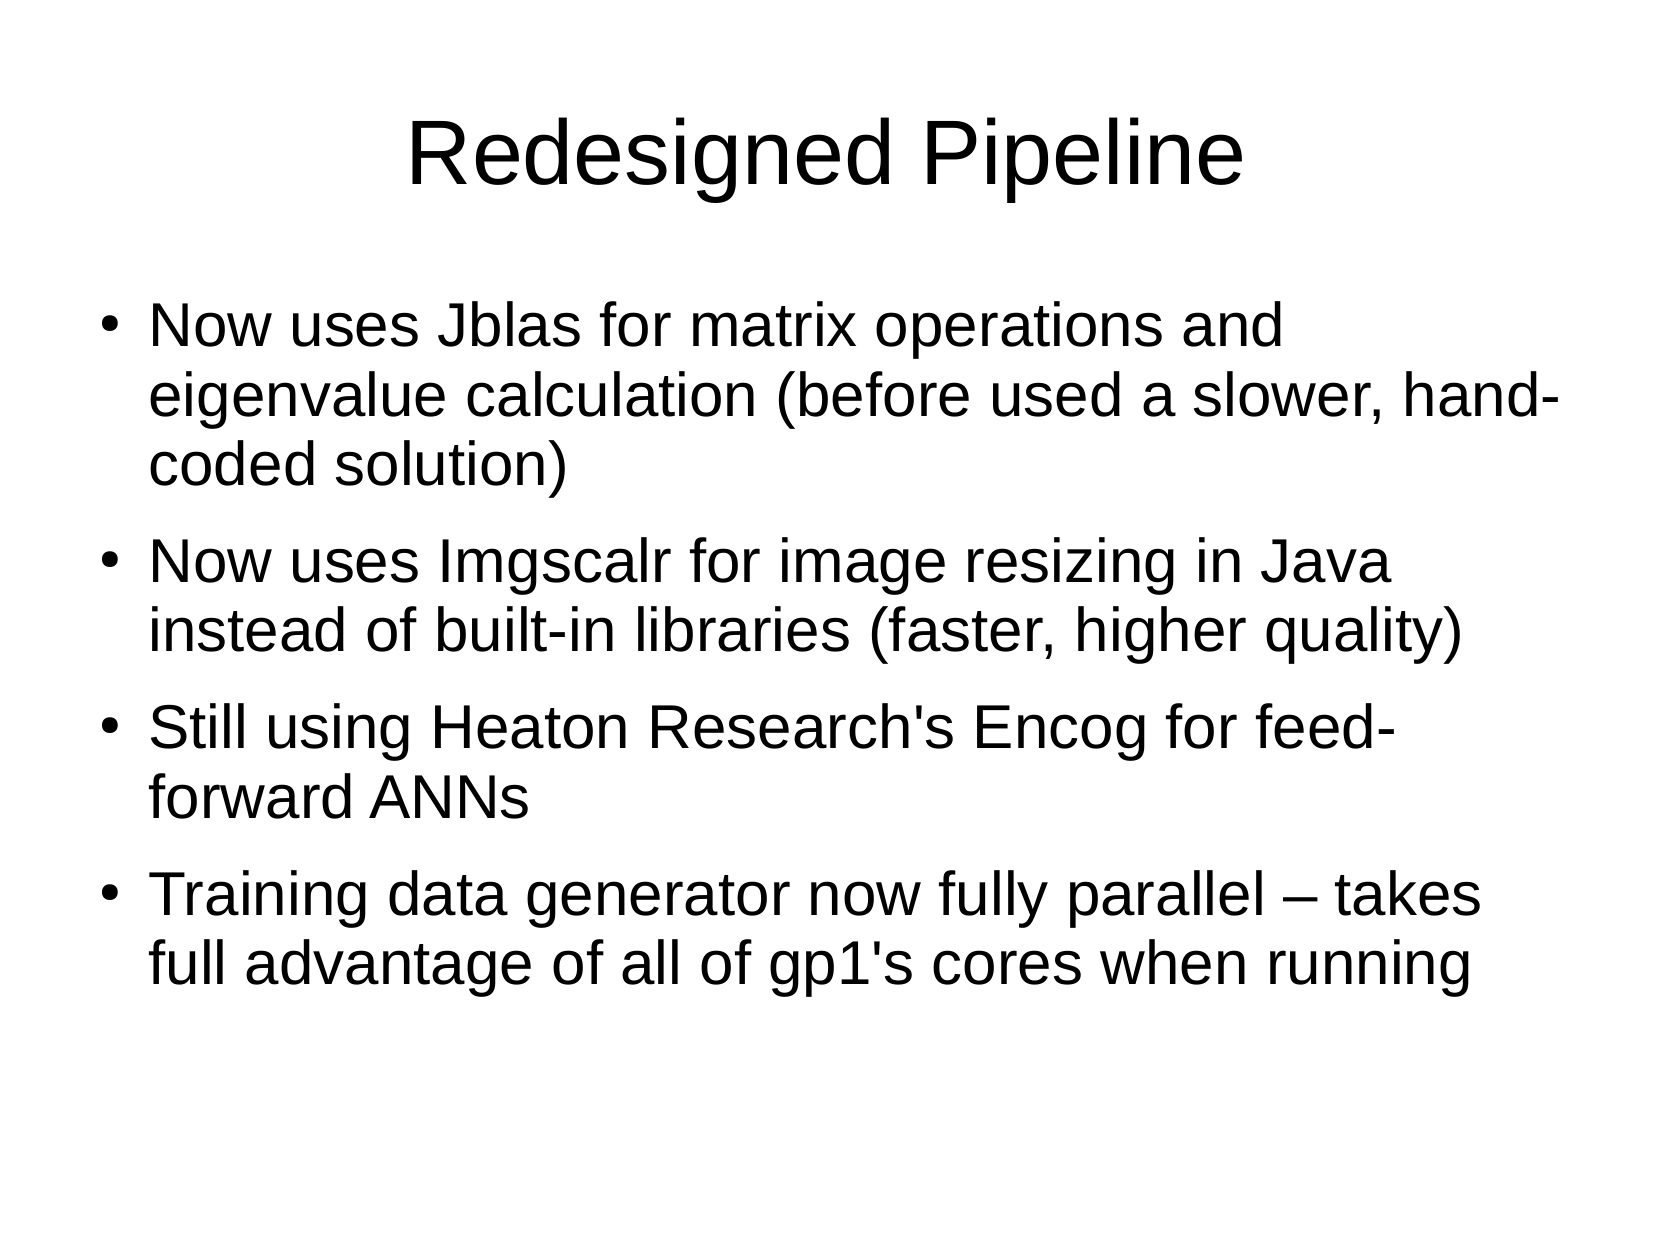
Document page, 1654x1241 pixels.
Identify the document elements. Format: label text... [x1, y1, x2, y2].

list Now uses Jblas for matrix operations and eigenvalue calculation (before used a slower, hand-coded solution) Now uses Imgscalr for image resizing in Java instead of built-in libraries (faster, higher quality) Still using Heaton Research's Encog for feed-forward ANNs Training data generator now fully parallel – takes full advantage of all of gp1's cores when running [82, 290, 1571, 1010]
title Redesigned Pipeline [82, 49, 1571, 257]
